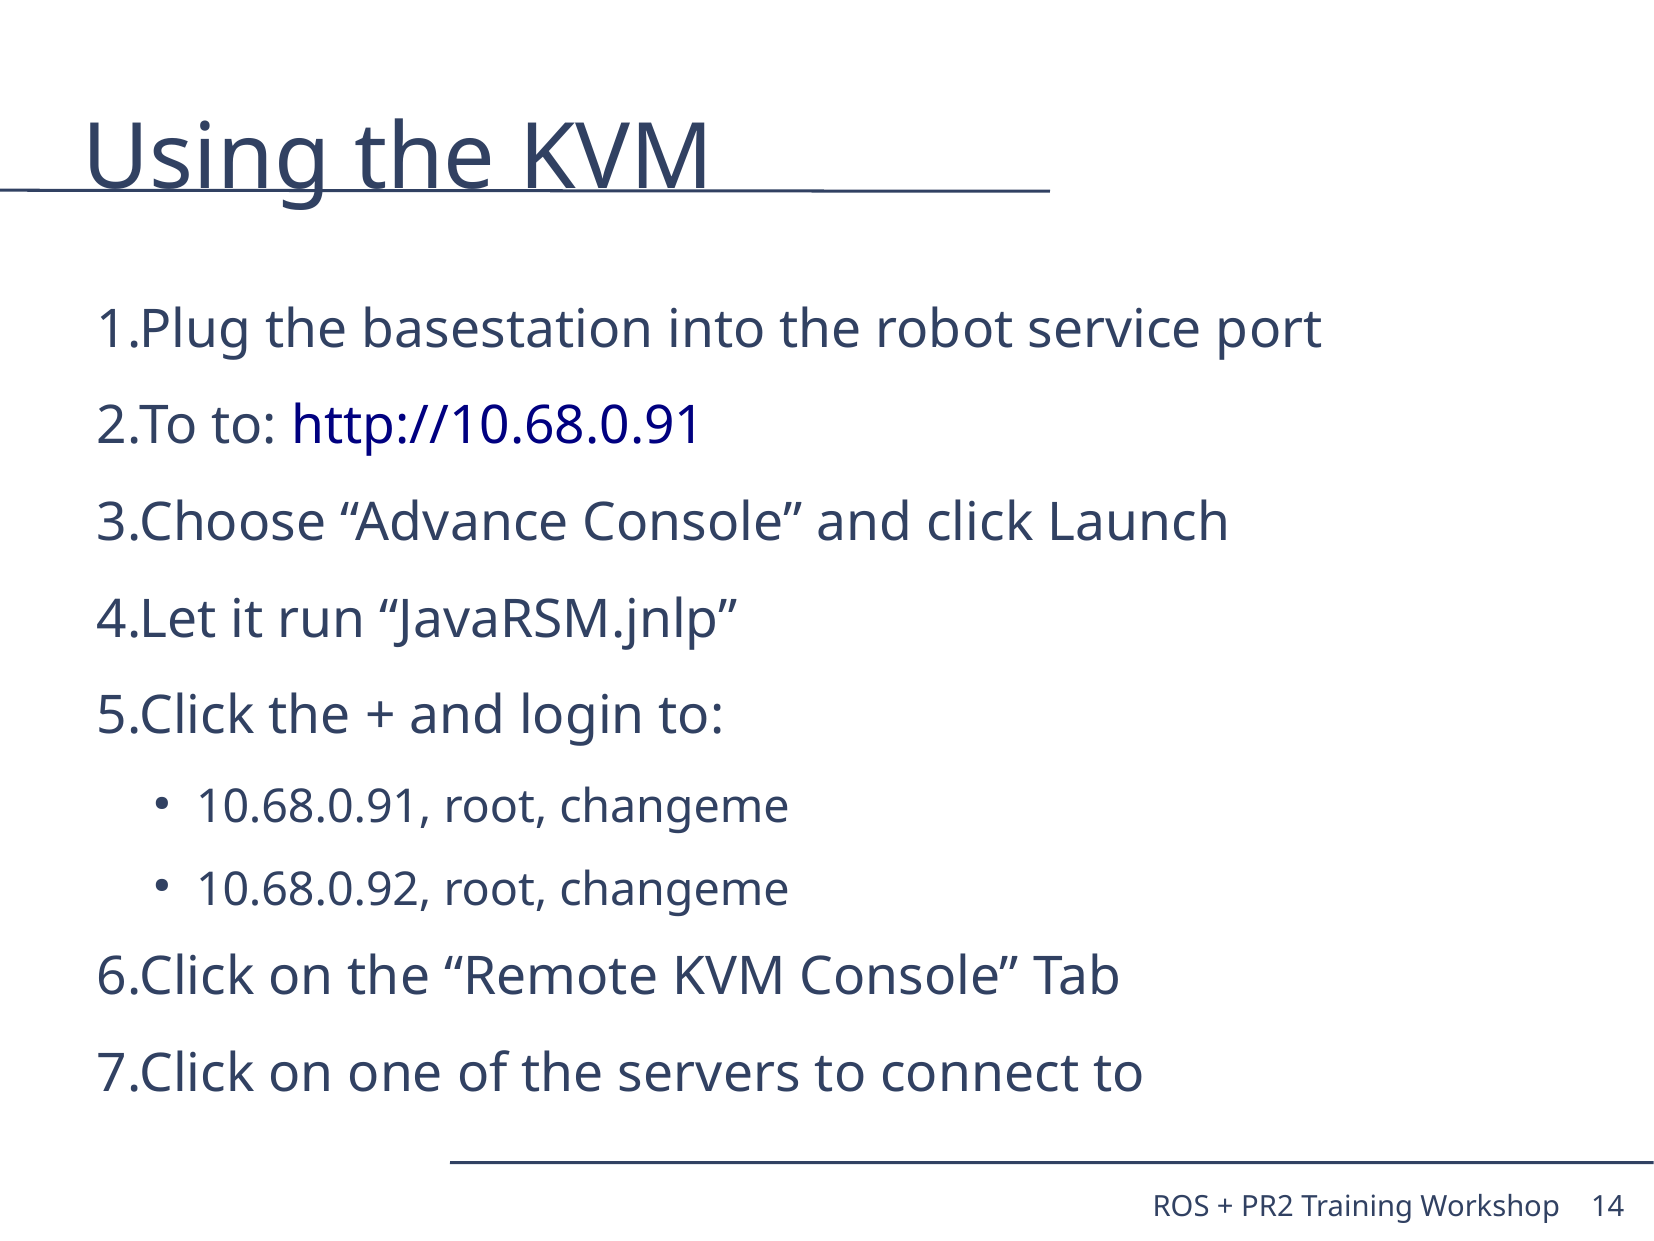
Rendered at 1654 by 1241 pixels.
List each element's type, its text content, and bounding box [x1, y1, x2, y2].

list Plug the basestation into the robot service port To to: http://10.68.0.91 Choose “Advance Console” and click Launch Let it run “JavaRSM.jnlp” Click the + and login to: 10.68.0.91, root, changeme 10.68.0.92, root, changeme Click on the “Remote KVM Console” Tab Click on one of the servers to connect to [82, 290, 1571, 1109]
title Using the KVM [82, 56, 1571, 250]
